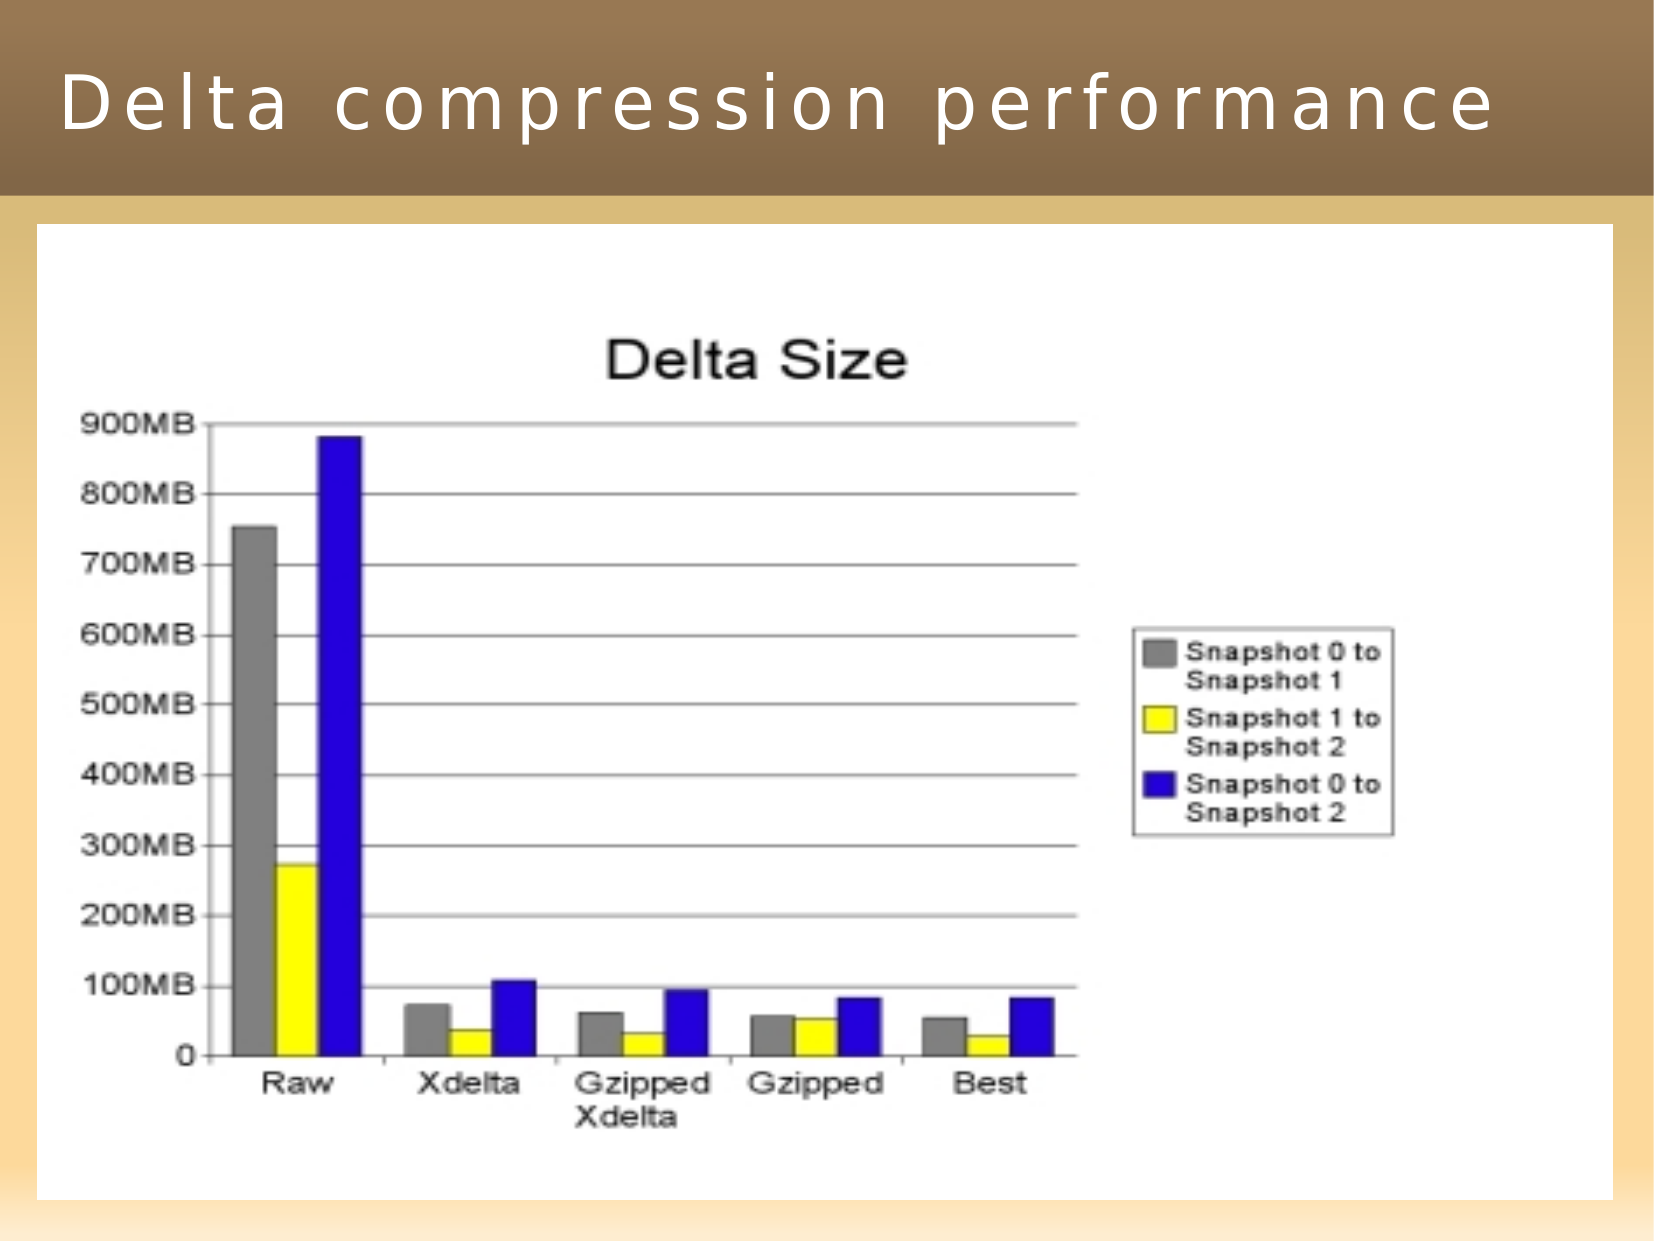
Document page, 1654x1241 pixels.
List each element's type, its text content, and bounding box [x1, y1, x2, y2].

title Delta compression performance [59, 29, 1595, 178]
picture [0, 0, 1654, 1241]
